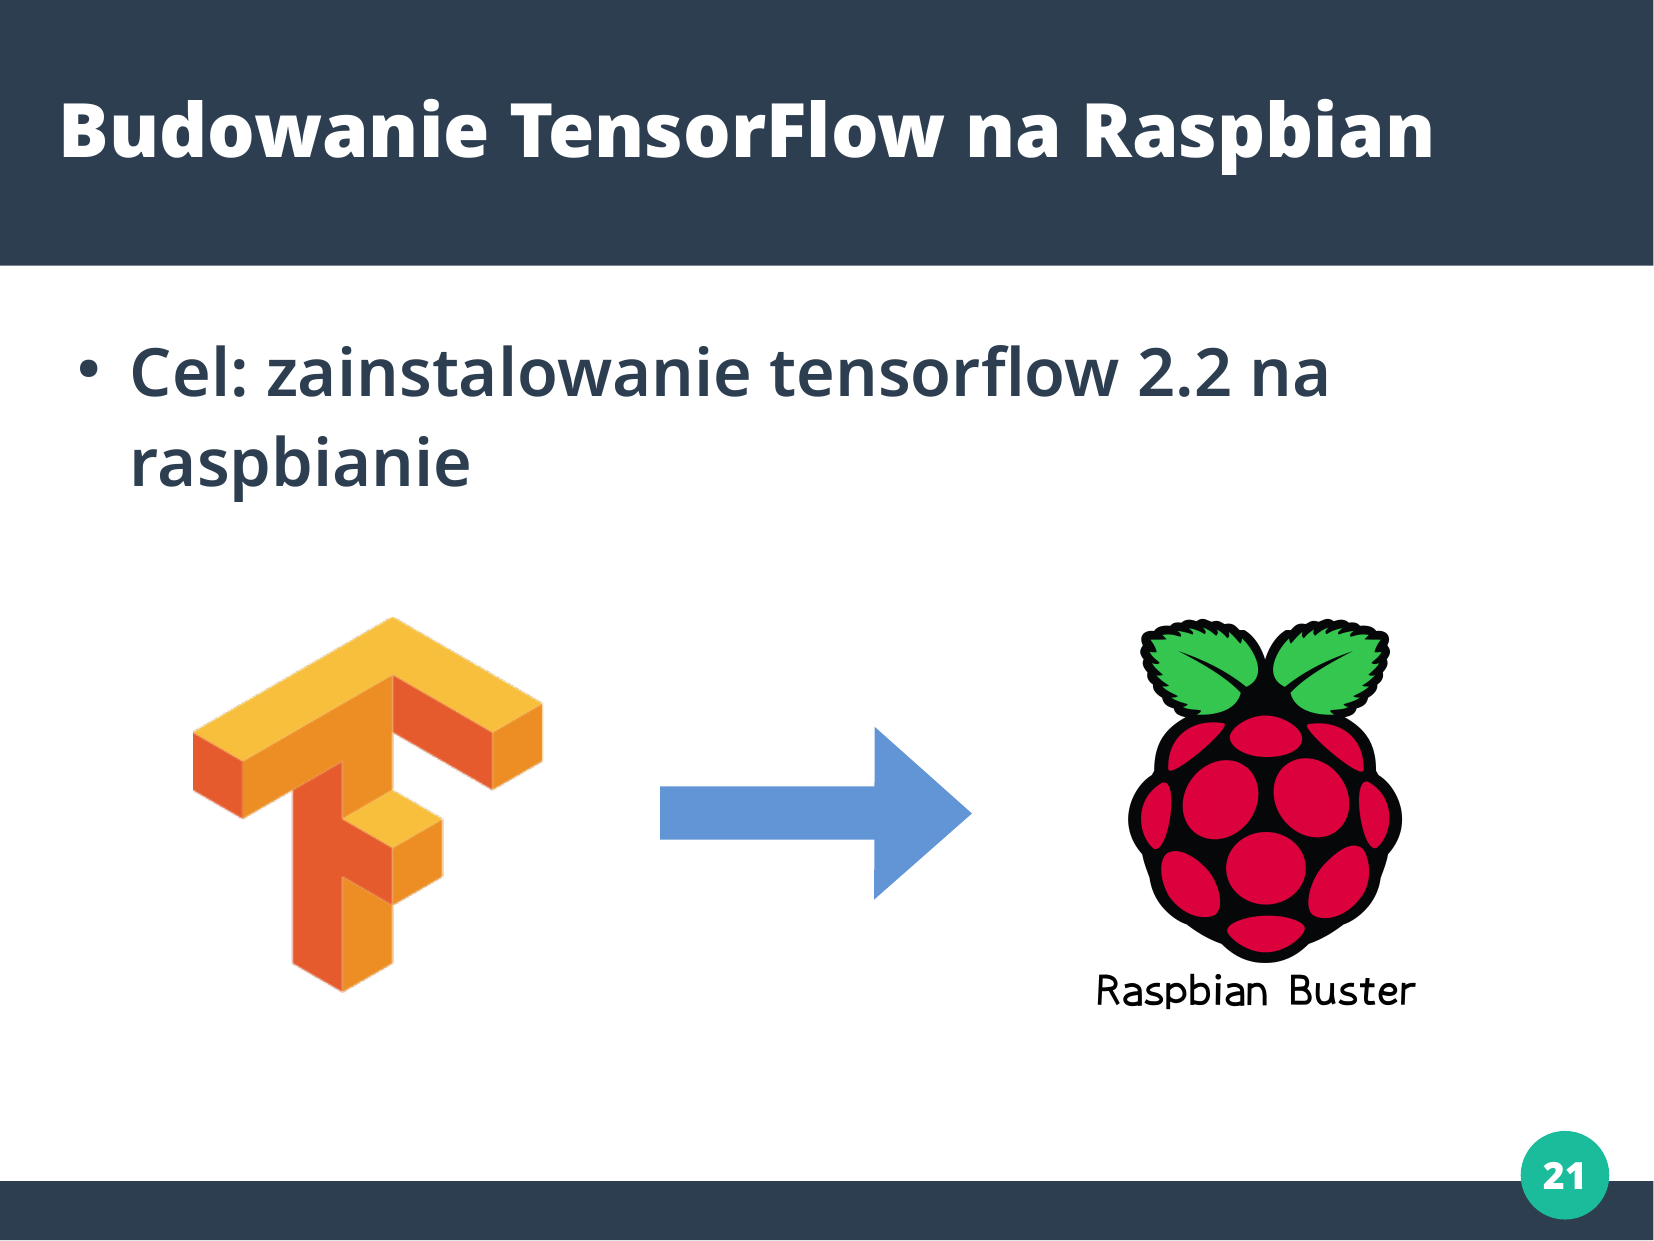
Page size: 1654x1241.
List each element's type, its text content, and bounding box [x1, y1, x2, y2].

title Budowanie TensorFlow na Raspbian [59, 49, 1595, 207]
picture [651, 716, 981, 910]
picture [1039, 614, 1490, 1063]
list Cel: zainstalowanie tensorflow 2.2 na raspbianie [59, 324, 1595, 1152]
picture [193, 617, 544, 993]
